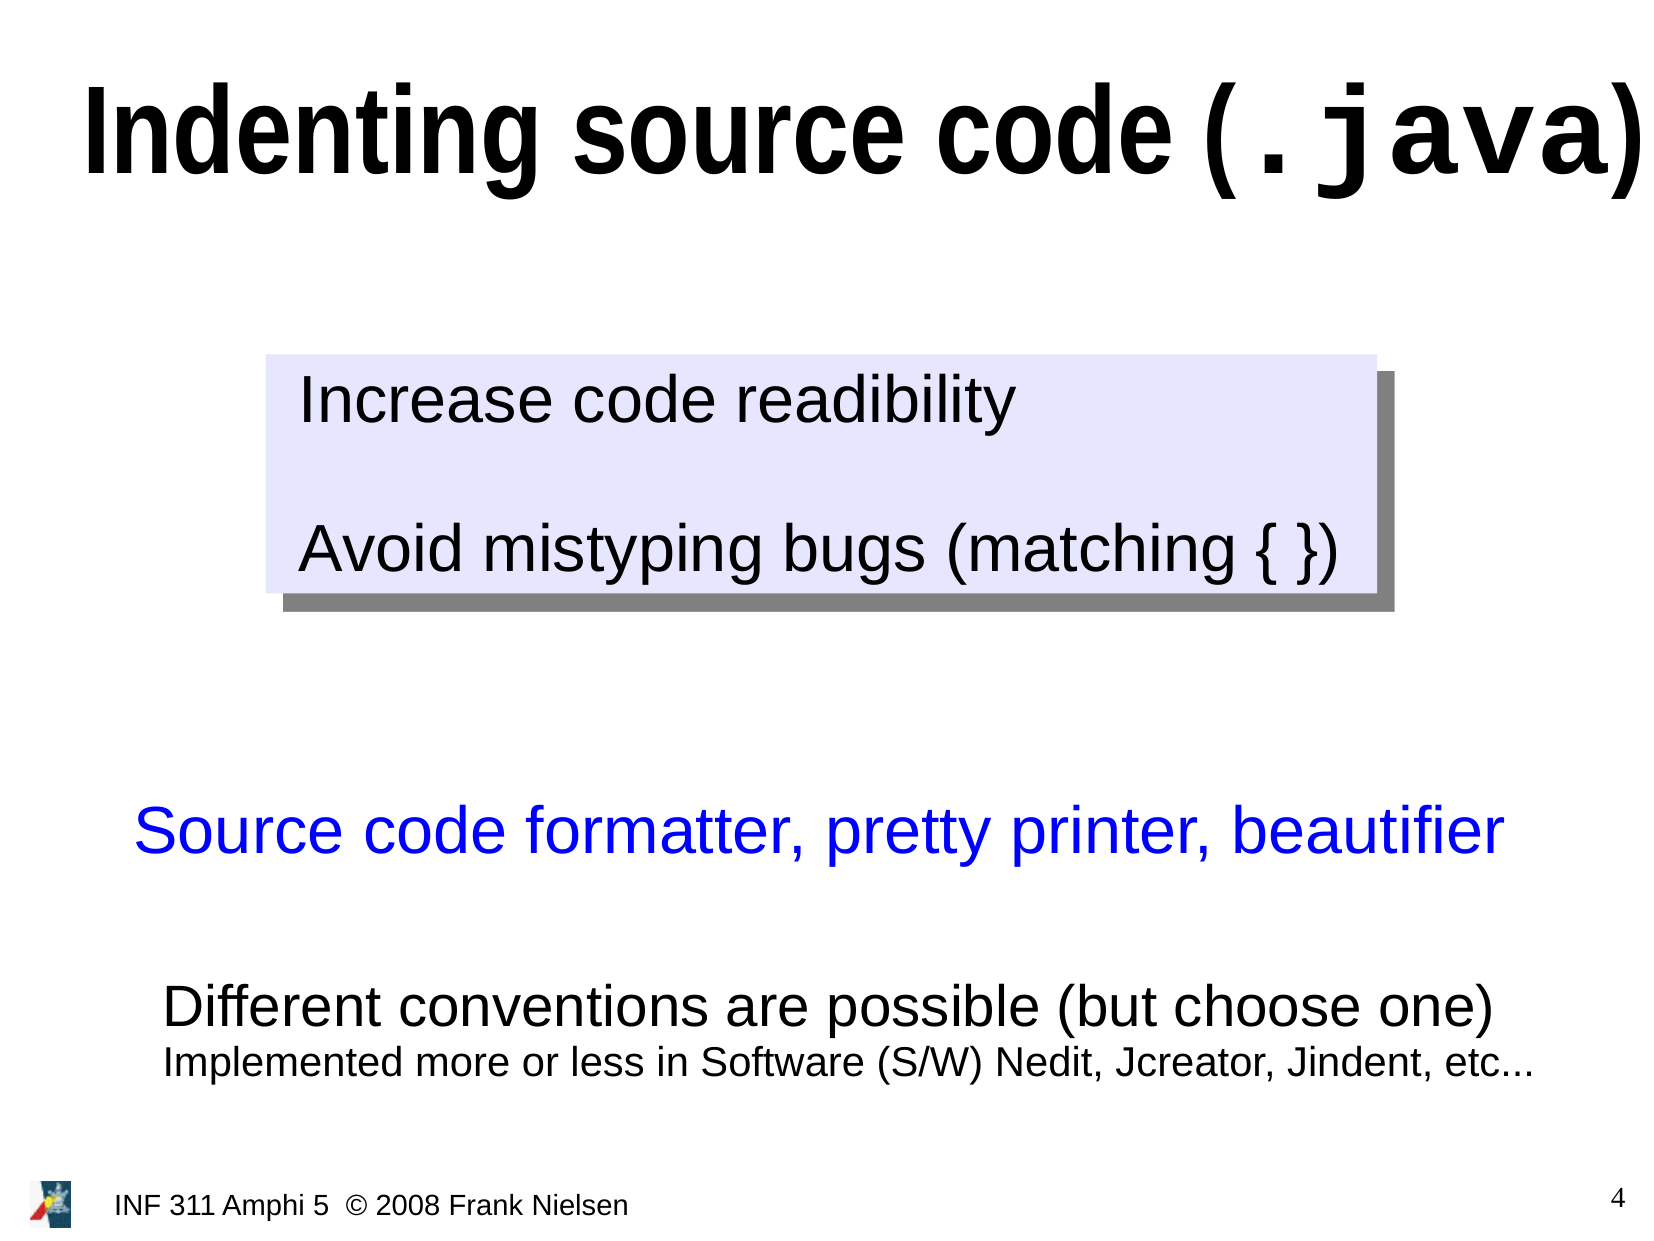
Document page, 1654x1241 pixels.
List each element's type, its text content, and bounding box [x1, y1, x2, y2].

text_box Source code formatter, pretty printer, beautifier [118, 785, 1523, 876]
text_box Different conventions are possible (but choose one) Implemented more or less in Software (S/W) Nedit, Jcreator, Jindent, etc... [147, 966, 1551, 1093]
text_box Indenting source code (.java) [67, 49, 1654, 219]
picture [29, 1181, 71, 1228]
text_box Increase code readibility Avoid mistyping bugs (matching { }) [265, 354, 1378, 594]
